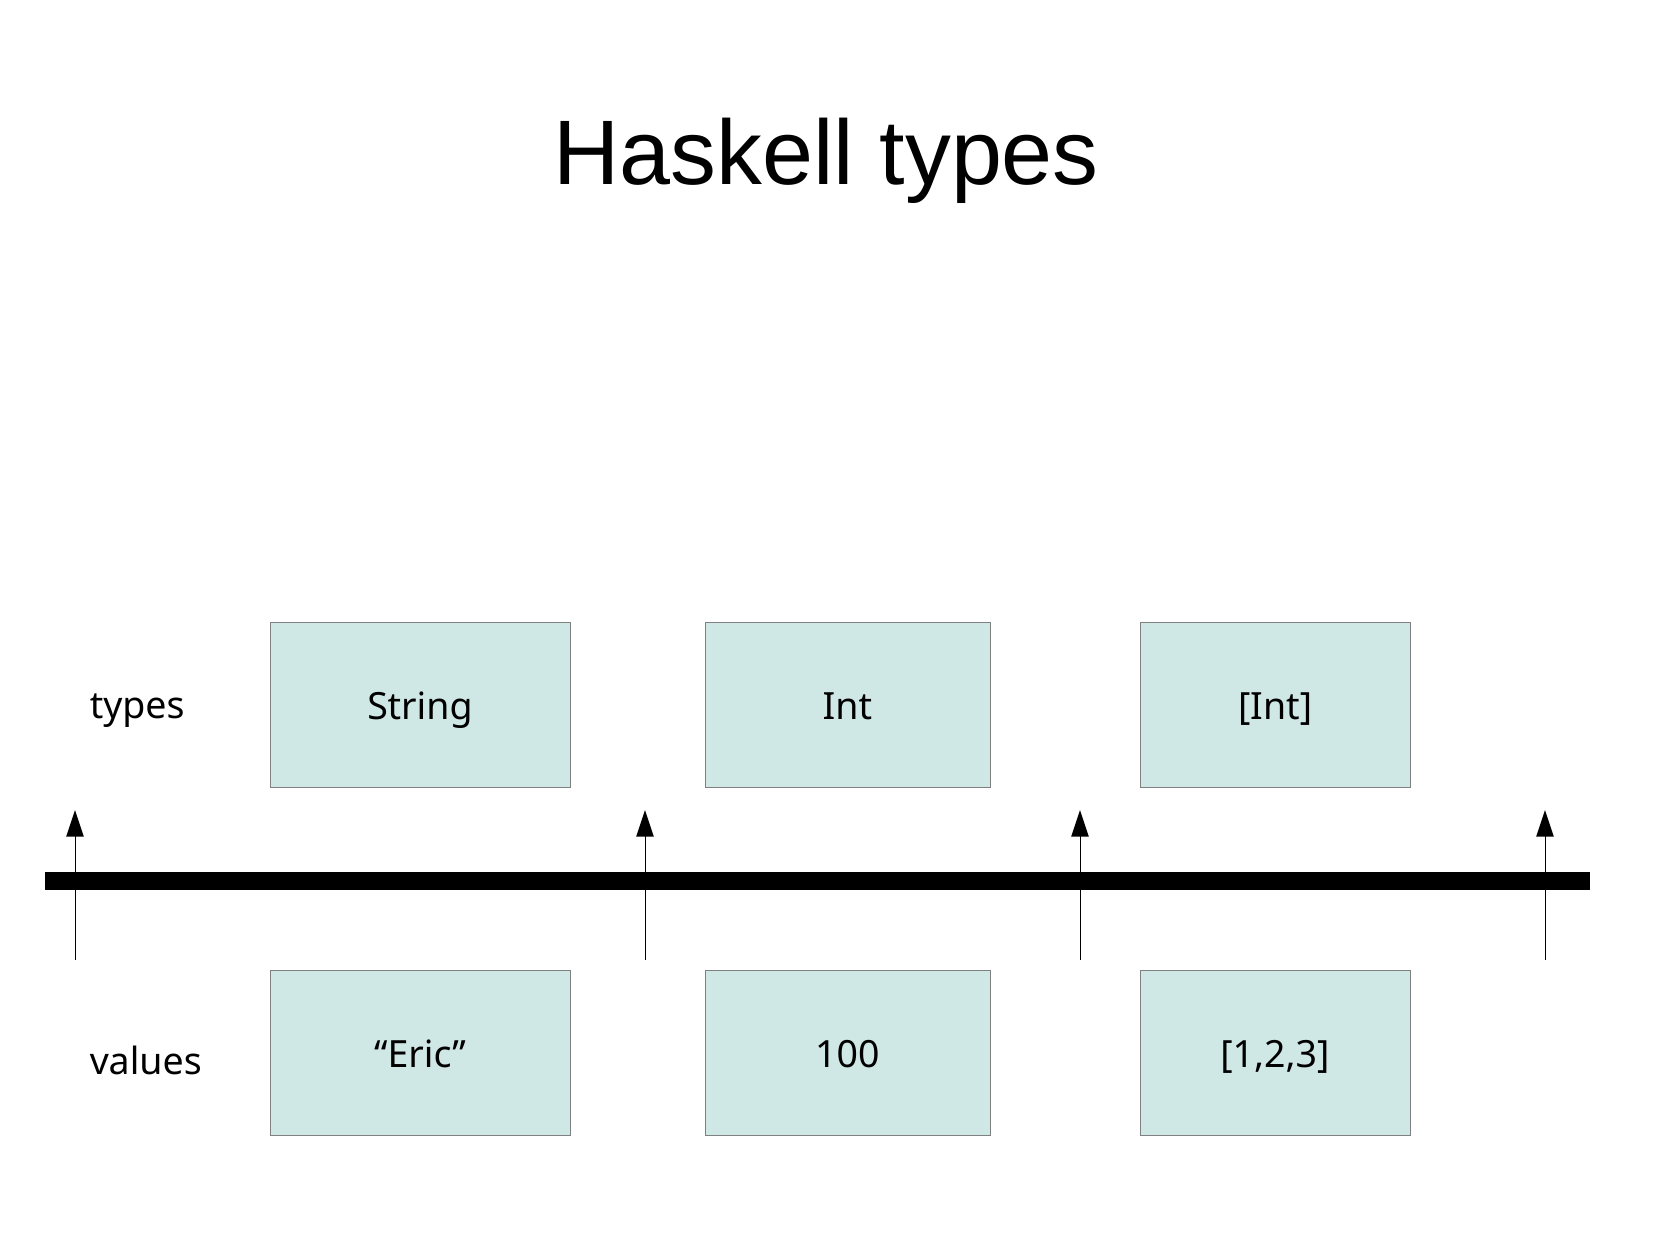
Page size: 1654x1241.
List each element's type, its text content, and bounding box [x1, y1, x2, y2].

text_box 100 [705, 970, 991, 1136]
text_box String [270, 622, 571, 788]
text_box types [75, 670, 195, 735]
text_box “Eric” [270, 970, 571, 1136]
text_box Int [705, 622, 991, 788]
text_box [1,2,3] [1140, 970, 1411, 1136]
title Haskell types [82, 49, 1571, 257]
text_box [Int] [1140, 622, 1411, 788]
text_box values [75, 1027, 213, 1091]
